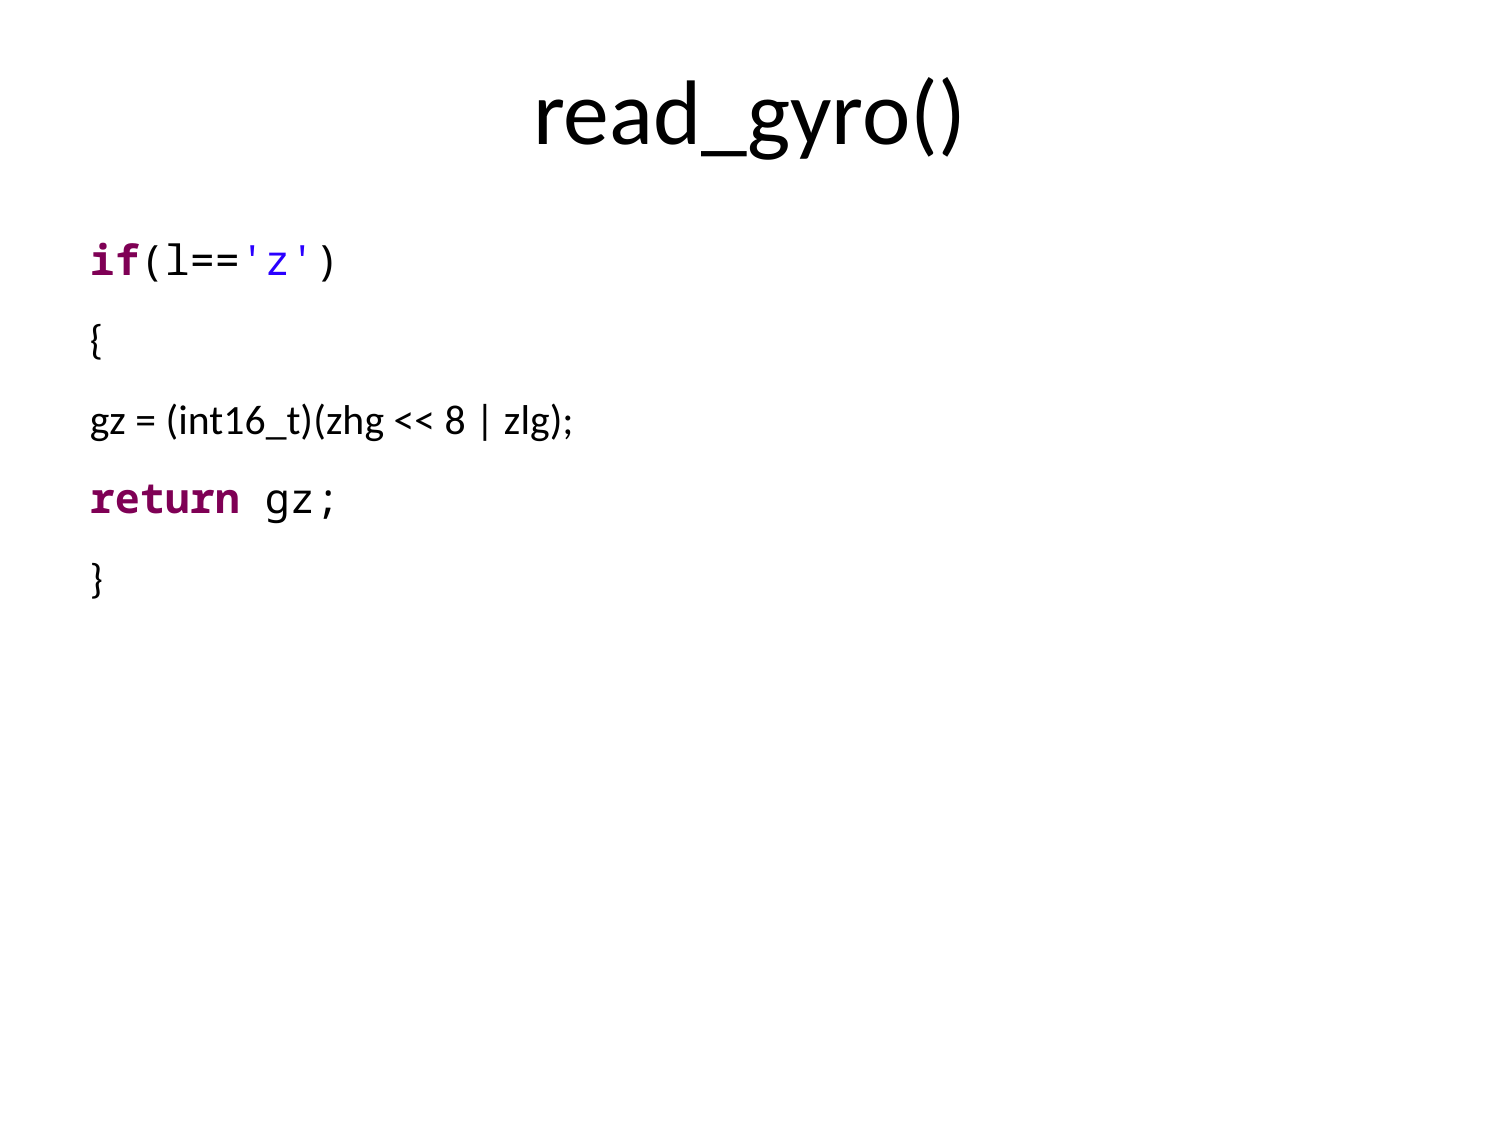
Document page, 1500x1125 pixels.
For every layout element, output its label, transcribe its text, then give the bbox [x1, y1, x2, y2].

list if(l=='z') { gz = (int16_t)(zhg << 8 | zlg); return gz; } [75, 226, 1425, 969]
title read_gyro() [75, 45, 1425, 226]
